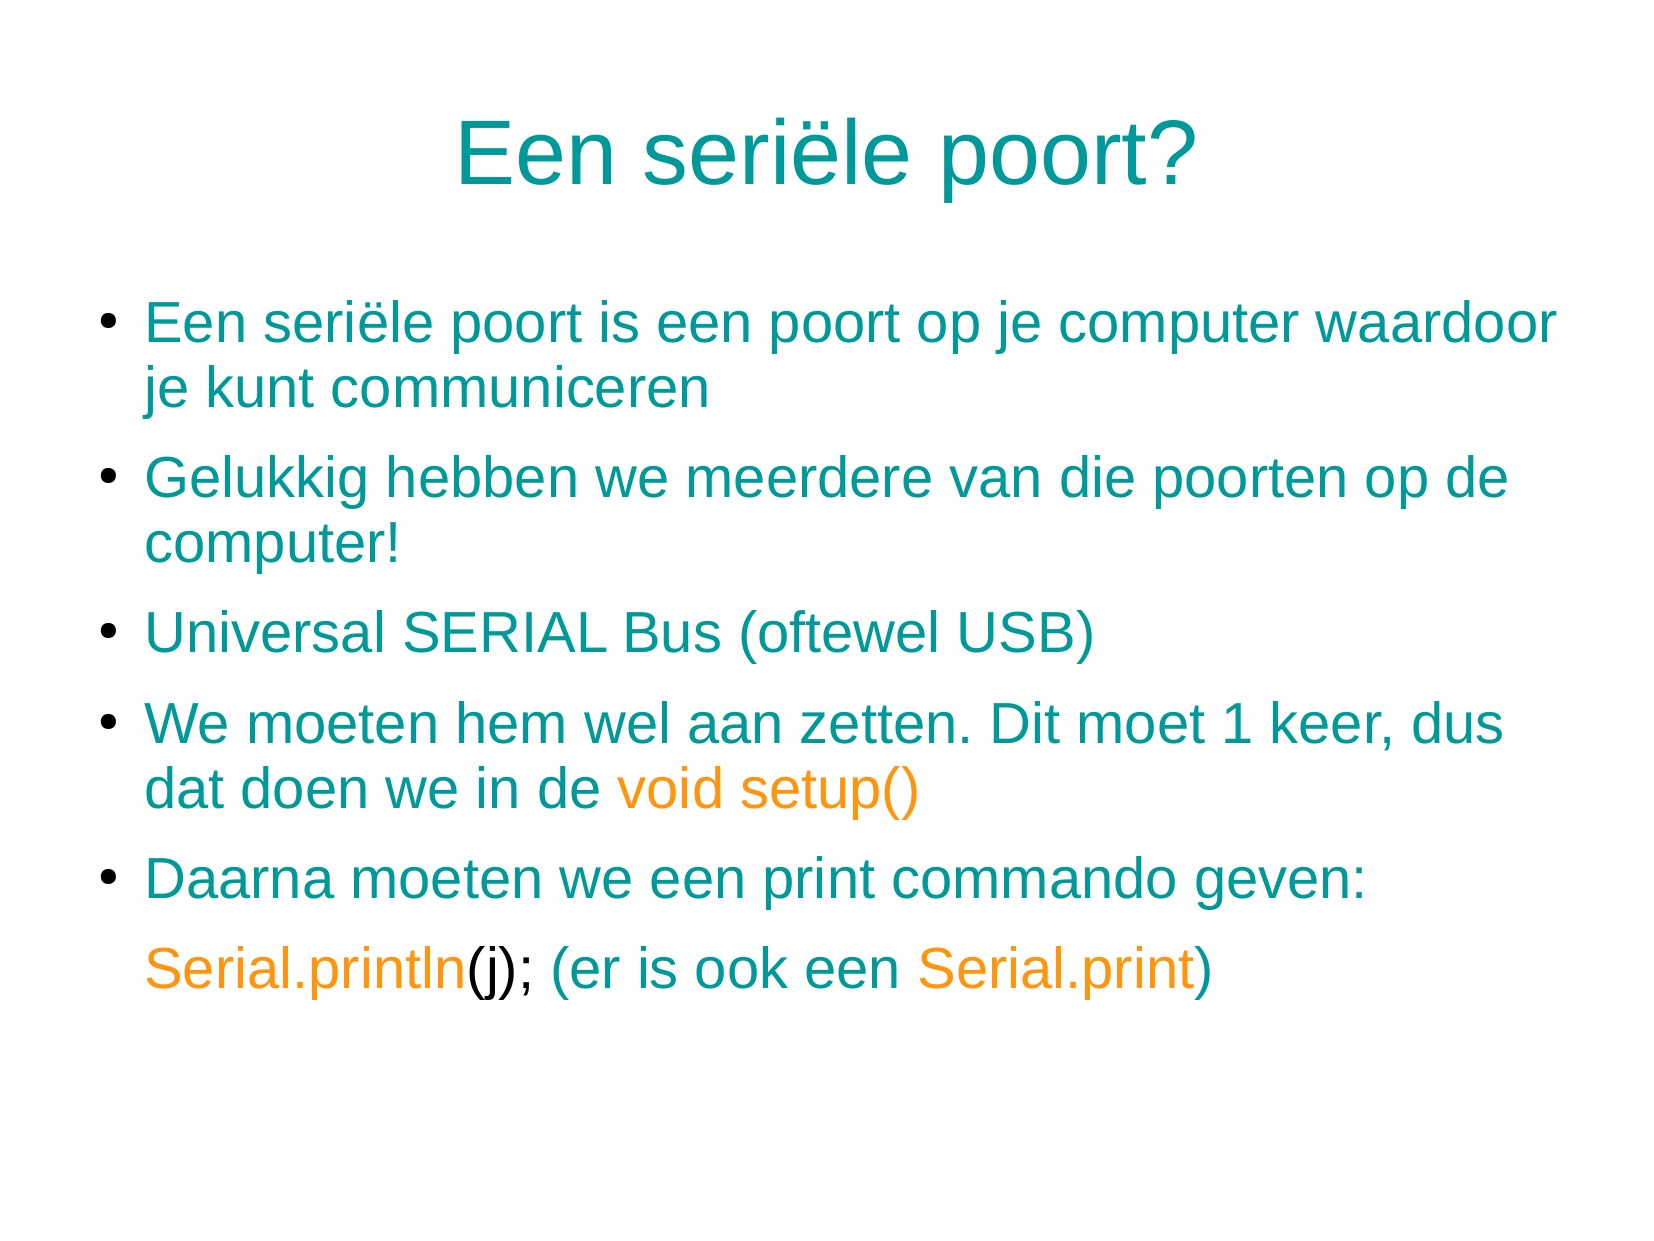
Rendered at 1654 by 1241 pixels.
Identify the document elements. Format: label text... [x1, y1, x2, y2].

list Een seriële poort is een poort op je computer waardoor je kunt communiceren Gelukkig hebben we meerdere van die poorten op de computer! Universal SERIAL Bus (oftewel USB) We moeten hem wel aan zetten. Dit moet 1 keer, dus dat doen we in de void setup() Daarna moeten we een print commando geven: Serial.println(j); (er is ook een Serial.print) [82, 290, 1571, 1010]
title Een seriële poort? [82, 49, 1571, 257]
